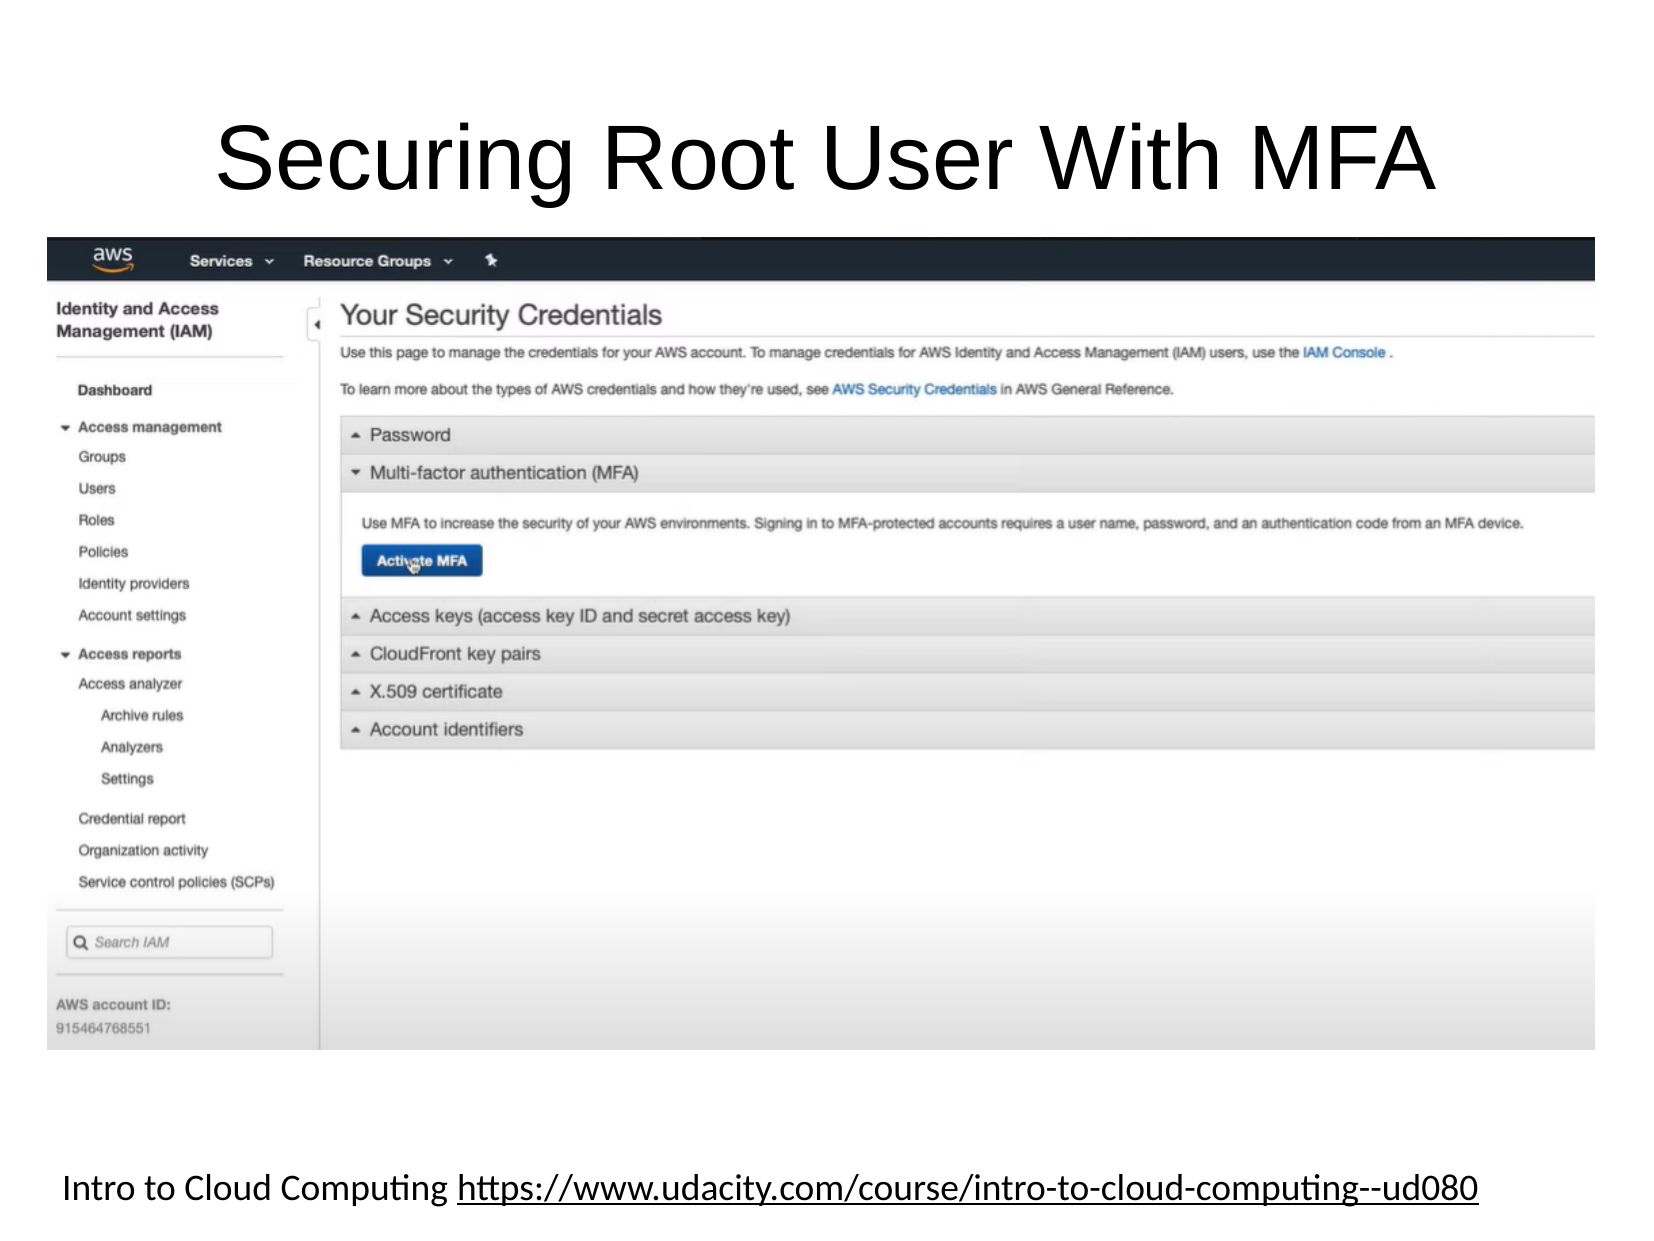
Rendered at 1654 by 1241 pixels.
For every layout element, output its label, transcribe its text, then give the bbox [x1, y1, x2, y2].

text_box Intro to Cloud Computing https://www.udacity.com/course/intro-to-cloud-computing--ud080 [47, 1164, 1620, 1241]
title Securing Root User With MFA [82, 49, 1571, 237]
picture [47, 237, 1595, 1050]
